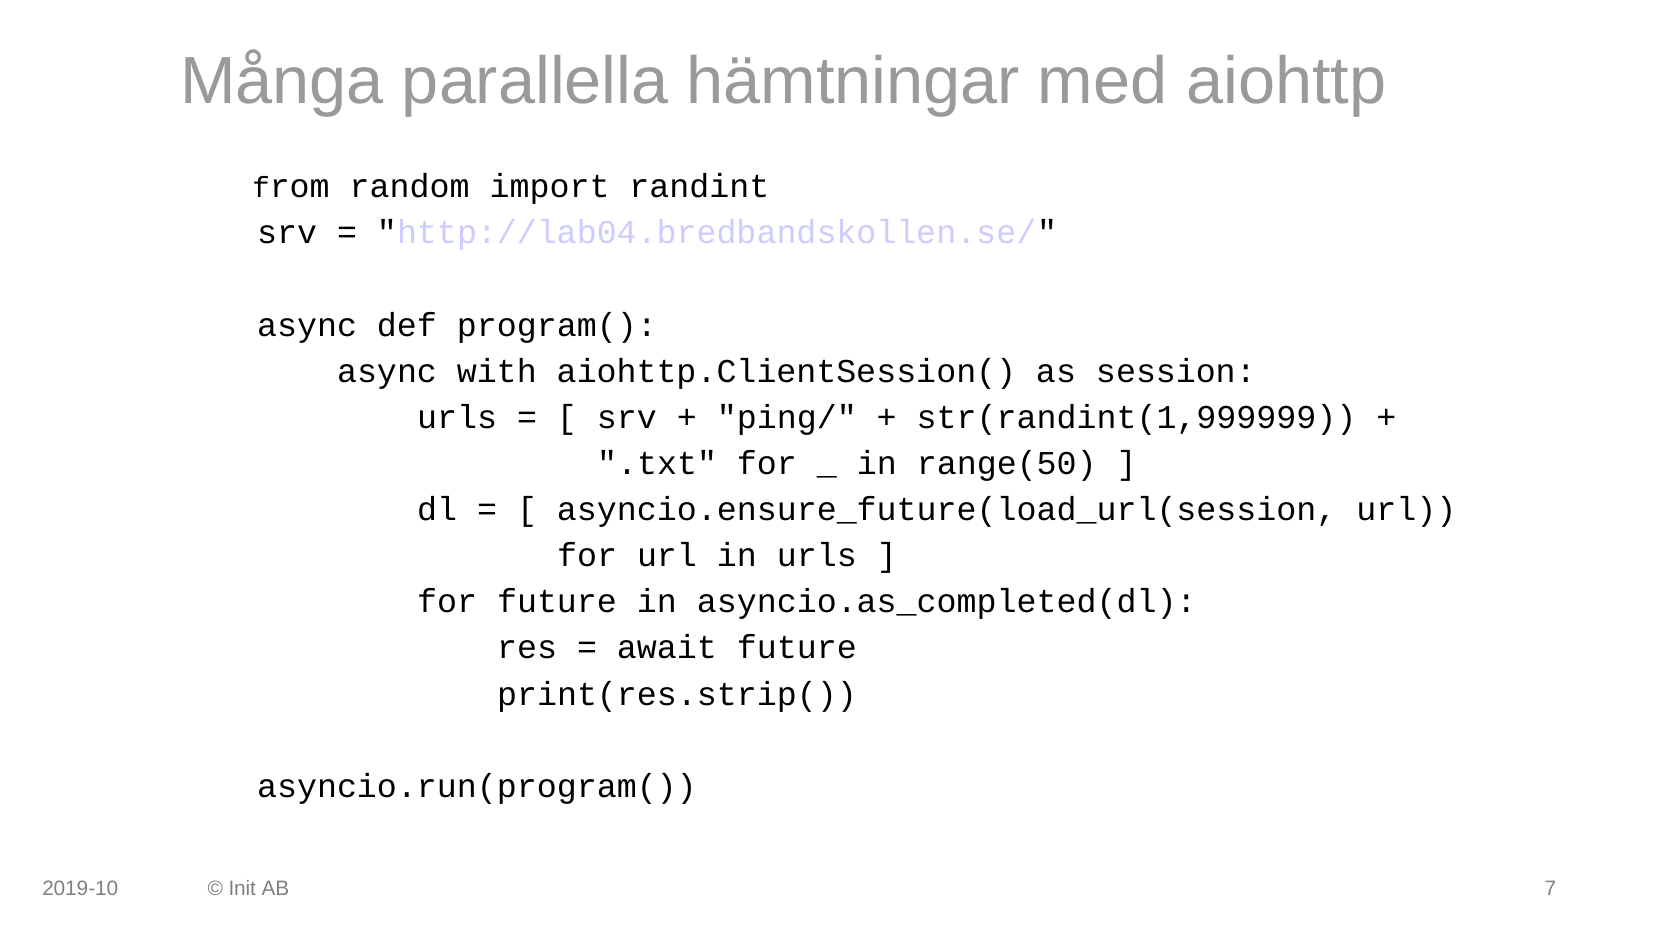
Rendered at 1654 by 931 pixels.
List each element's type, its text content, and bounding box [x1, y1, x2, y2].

text_box © Init AB [192, 857, 1461, 908]
text_box Många parallella hämtningar med aiohttp [165, 0, 1489, 125]
text_box <nummer> [1488, 857, 1571, 908]
text_box 2019-10 [27, 857, 166, 908]
text_box from random import randint srv = "http://lab04.bredbandskollen.se/" async def program(): async with aiohttp.ClientSession() as session: urls = [ srv + "ping/" + str(randint(1,999999)) + ".txt" for _ in range(50) ] dl = [ asyncio.ensure_future(load_url(session, url)) for url in urls ] for future in asyncio.as_completed(dl): res = await future print(res.strip()) asyncio.run(program()) [165, 156, 1489, 852]
